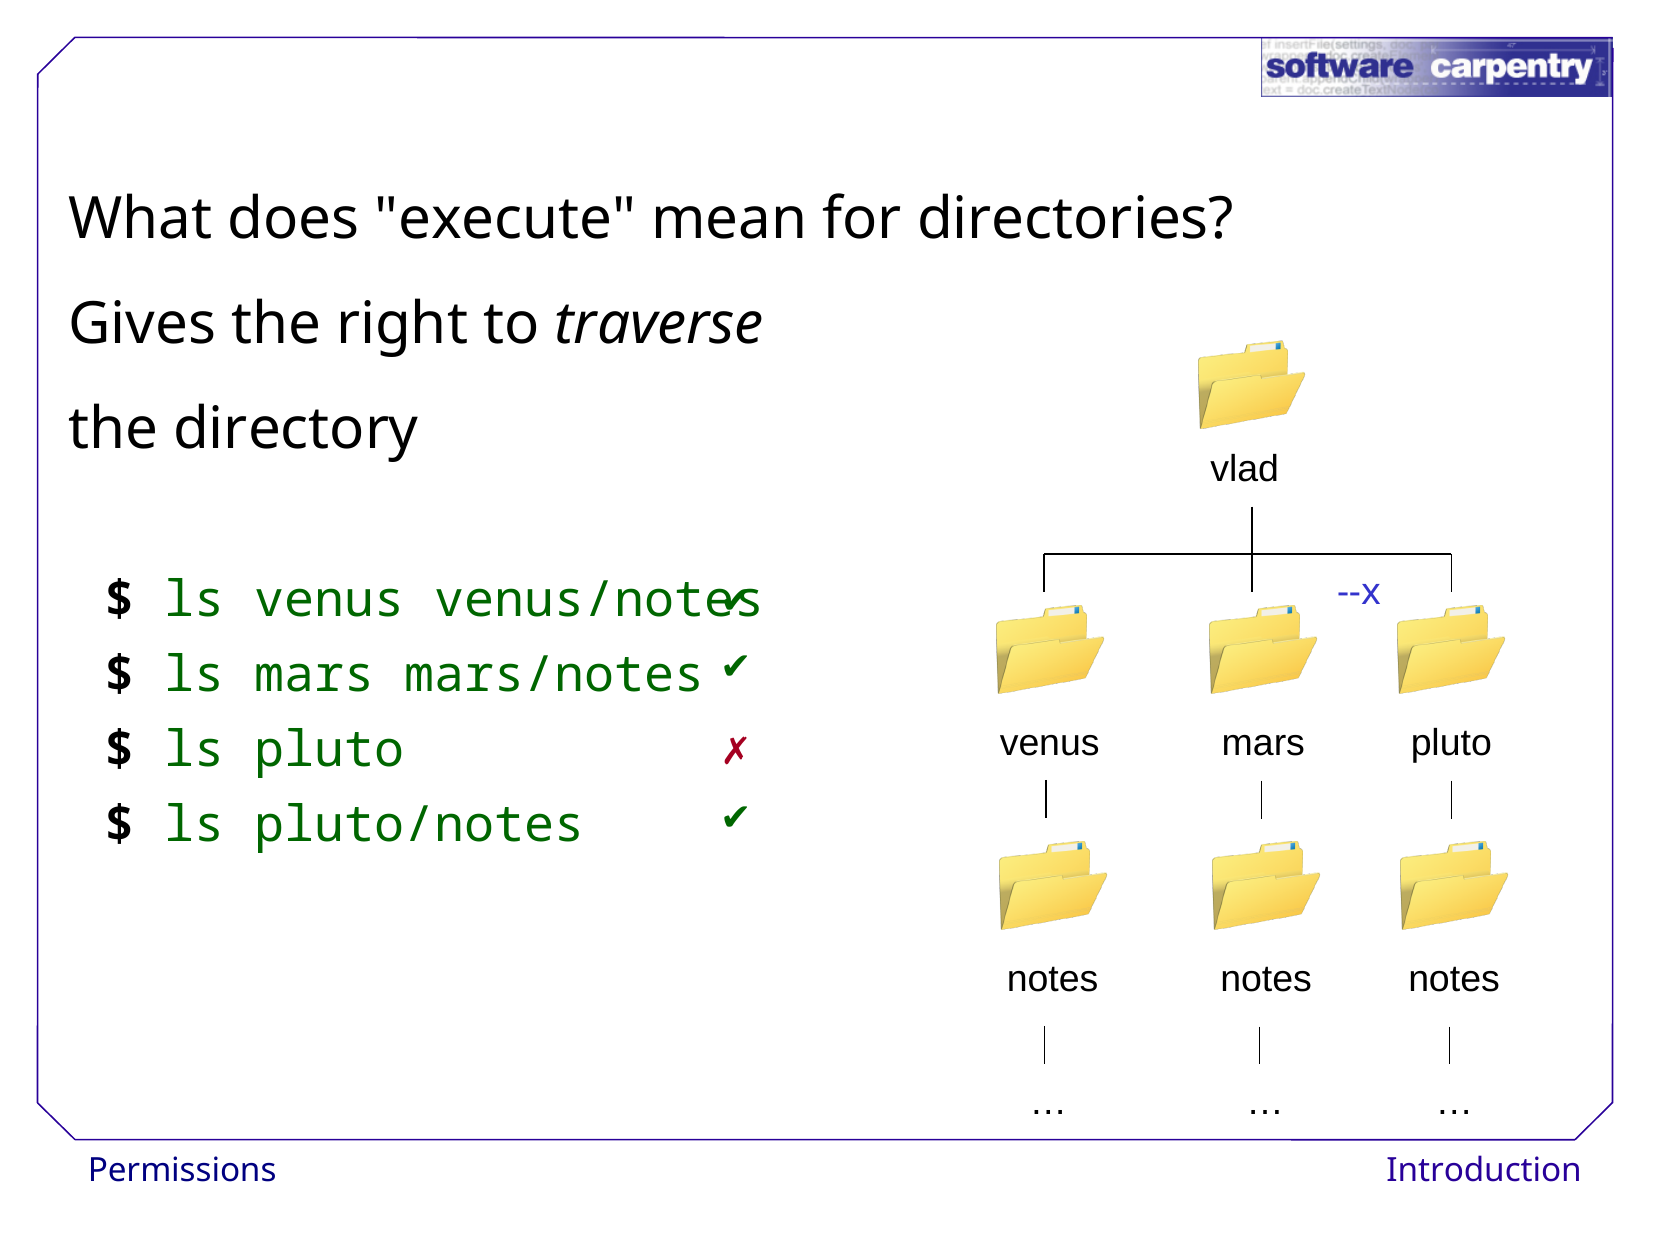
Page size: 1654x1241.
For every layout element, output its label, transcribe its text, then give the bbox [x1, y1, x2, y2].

picture [1194, 327, 1309, 442]
text_box vlad [1195, 442, 1294, 498]
text_box notes [1393, 950, 1515, 1008]
text_box notes [991, 950, 1114, 1008]
picture [1208, 827, 1324, 943]
text_box What does "execute" mean for directories? Gives the right to traverse the directory [53, 138, 1399, 469]
text_box notes [1205, 950, 1327, 1008]
text_box ✔ [705, 789, 767, 848]
text_box mars [1206, 714, 1320, 773]
text_box ✔ [705, 638, 767, 696]
text_box --x [1322, 563, 1396, 621]
text_box … [1014, 1073, 1083, 1131]
text_box pluto [1395, 714, 1507, 773]
text_box $ ls venus venus/notes $ ls mars mars/notes $ ls pluto $ ls pluto/notes [89, 544, 790, 1131]
picture [1261, 39, 1613, 97]
text_box … [1231, 1073, 1299, 1131]
text_box ✔ [705, 572, 767, 630]
picture [995, 827, 1111, 943]
picture [1205, 591, 1321, 707]
picture [992, 591, 1108, 707]
text_box ✗ [705, 723, 767, 781]
text_box … [1420, 1073, 1489, 1131]
picture [1396, 827, 1512, 943]
picture [1393, 591, 1509, 707]
text_box venus [984, 714, 1115, 773]
